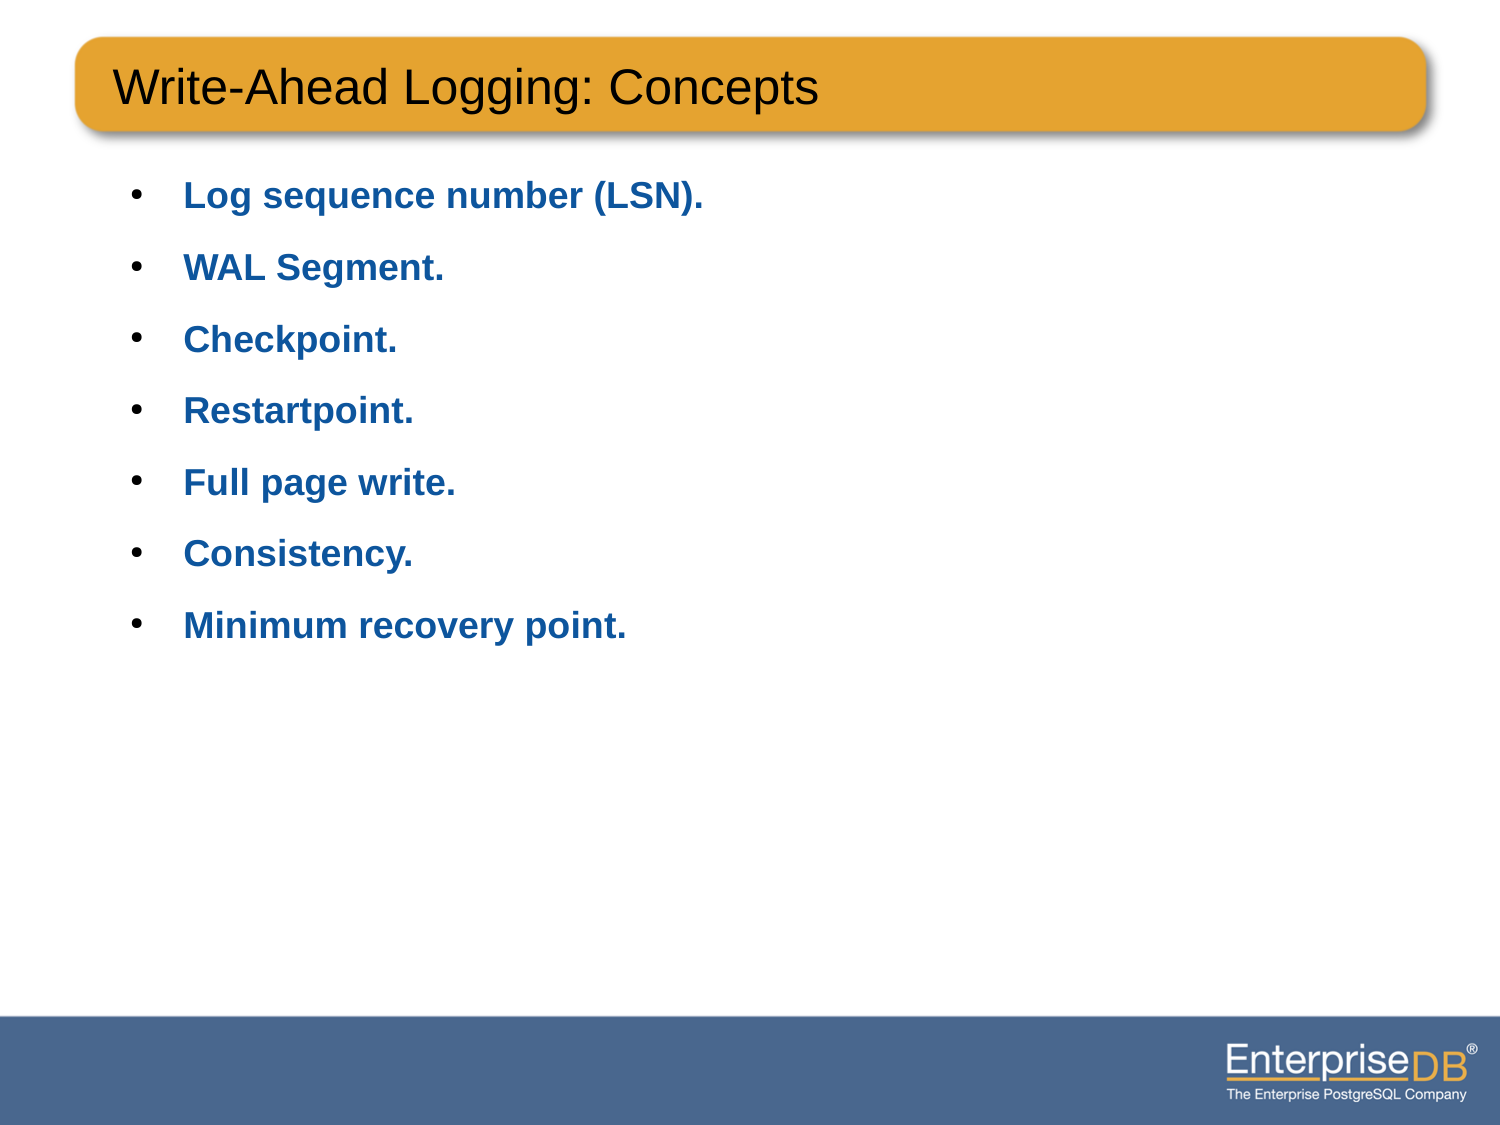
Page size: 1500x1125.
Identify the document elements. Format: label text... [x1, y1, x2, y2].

title Write-Ahead Logging: Concepts [112, 37, 1388, 138]
list Log sequence number (LSN). WAL Segment. Checkpoint. Restartpoint. Full page write. Consistency. Minimum recovery point. [112, 174, 1388, 948]
picture [0, 0, 1500, 1125]
